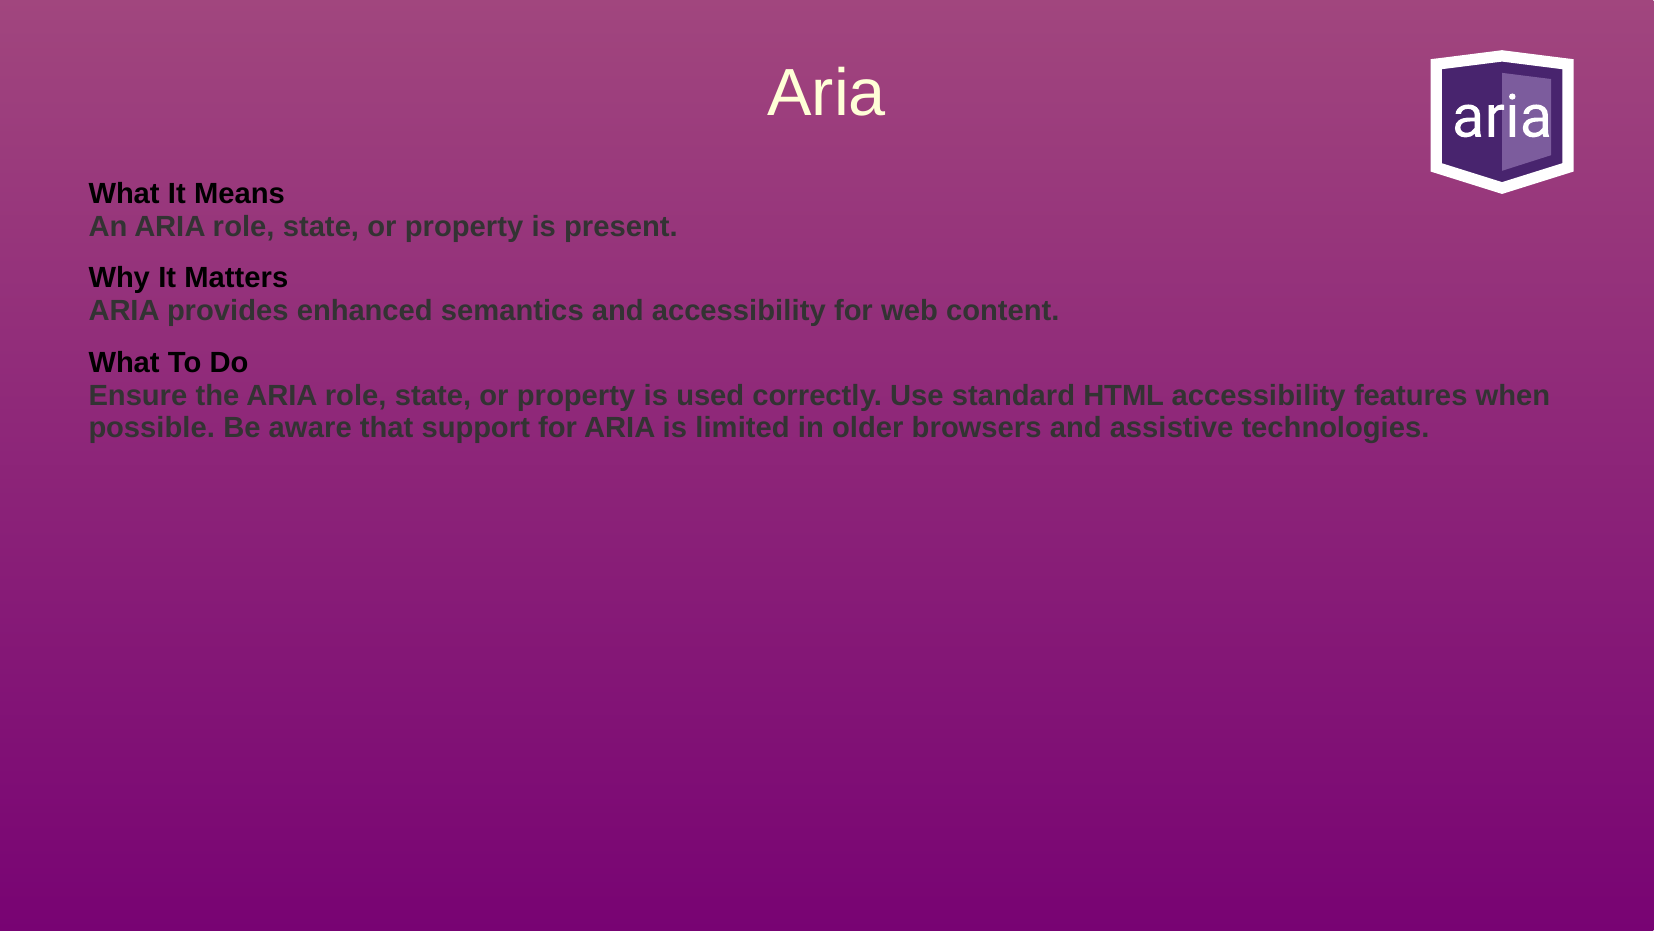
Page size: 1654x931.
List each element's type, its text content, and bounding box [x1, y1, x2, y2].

picture [1417, 37, 1587, 207]
subtitle What It Means An ARIA role, state, or property is present. Why It Matters ARIA provides enhanced semantics and accessibility for web content. What To Do Ensure the ARIA role, state, or property is used correctly. Use standard HTML accessibility features when possible. Be aware that support for ARIA is limited in older browsers and assistive technologies. [88, 177, 1577, 842]
title Aria [82, 37, 1417, 148]
